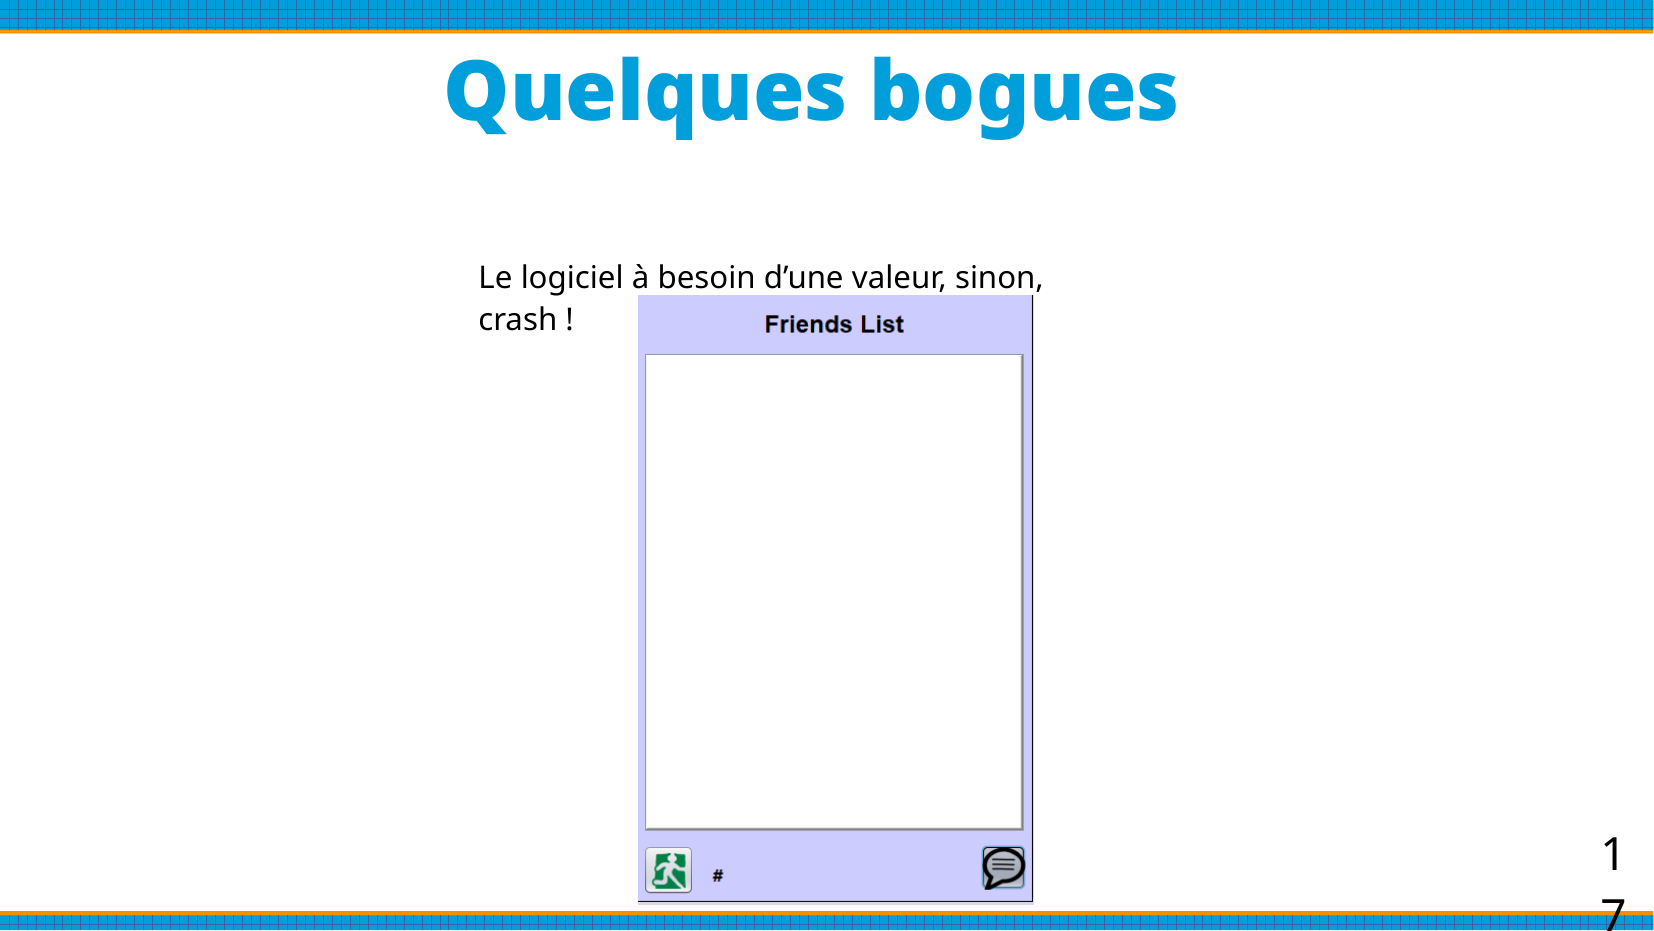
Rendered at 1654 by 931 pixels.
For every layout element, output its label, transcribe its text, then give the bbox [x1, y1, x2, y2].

picture [638, 295, 1034, 905]
text_box 17 [1594, 852, 1654, 916]
subtitle Quelques bogues [413, 29, 1211, 147]
text_box Le logiciel à besoin d’une valeur, sinon, crash ! [472, 248, 1152, 296]
